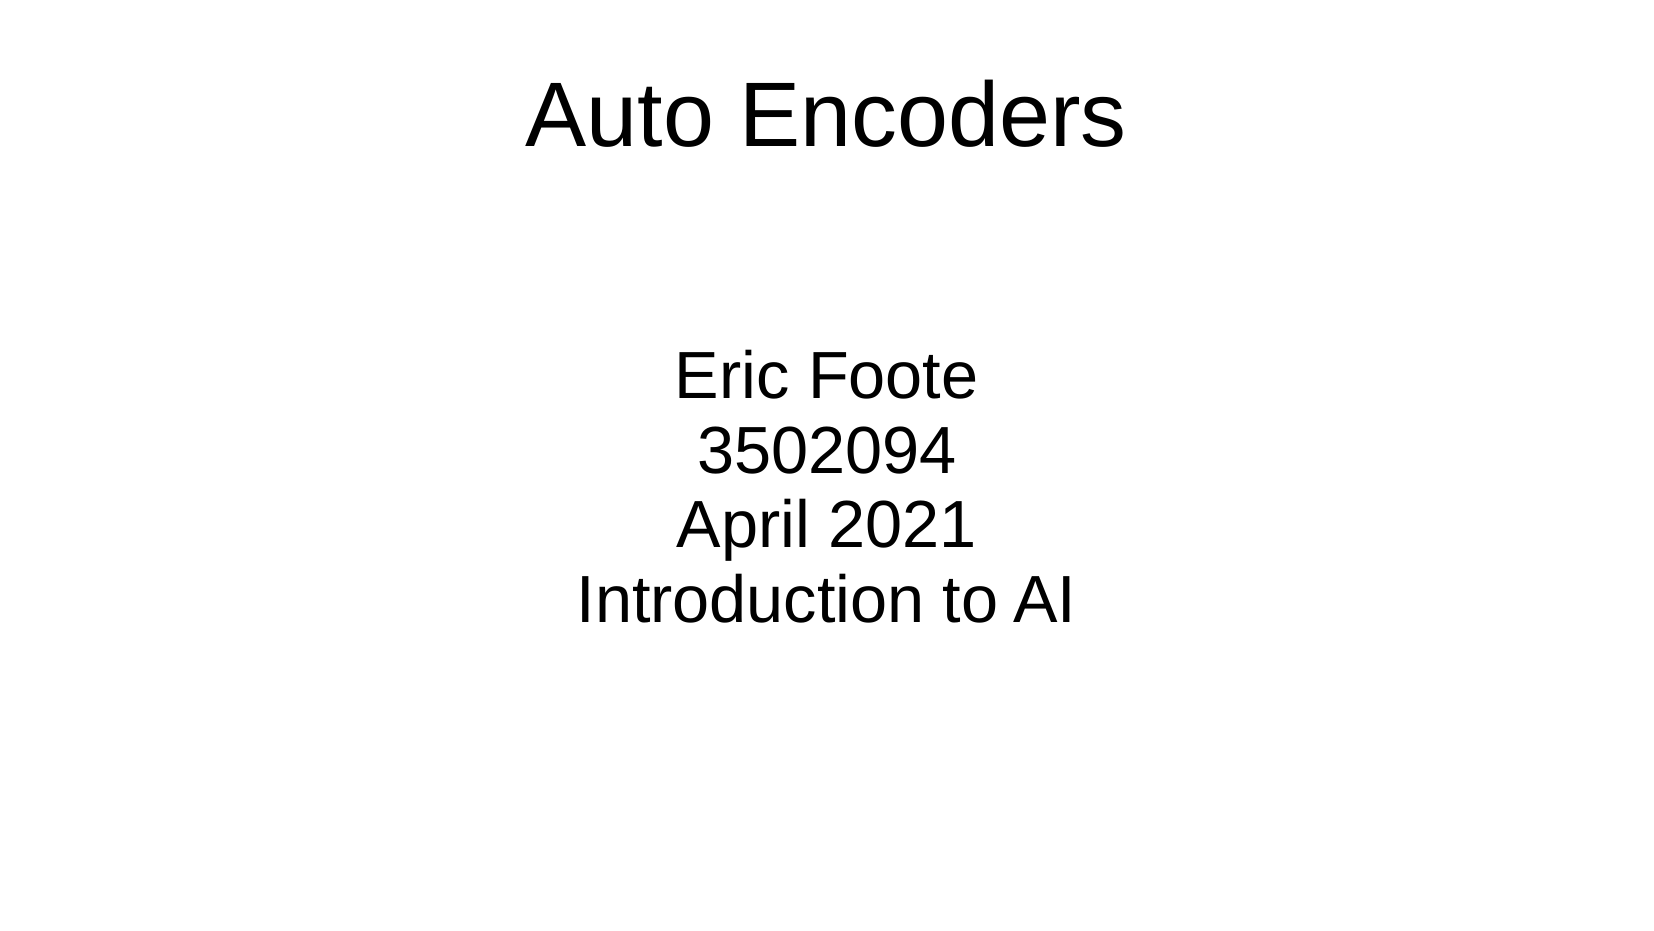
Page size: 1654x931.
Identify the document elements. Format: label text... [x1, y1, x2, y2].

title Auto Encoders [82, 37, 1571, 193]
subtitle Eric Foote 3502094 April 2021 Introduction to AI [82, 217, 1571, 758]
